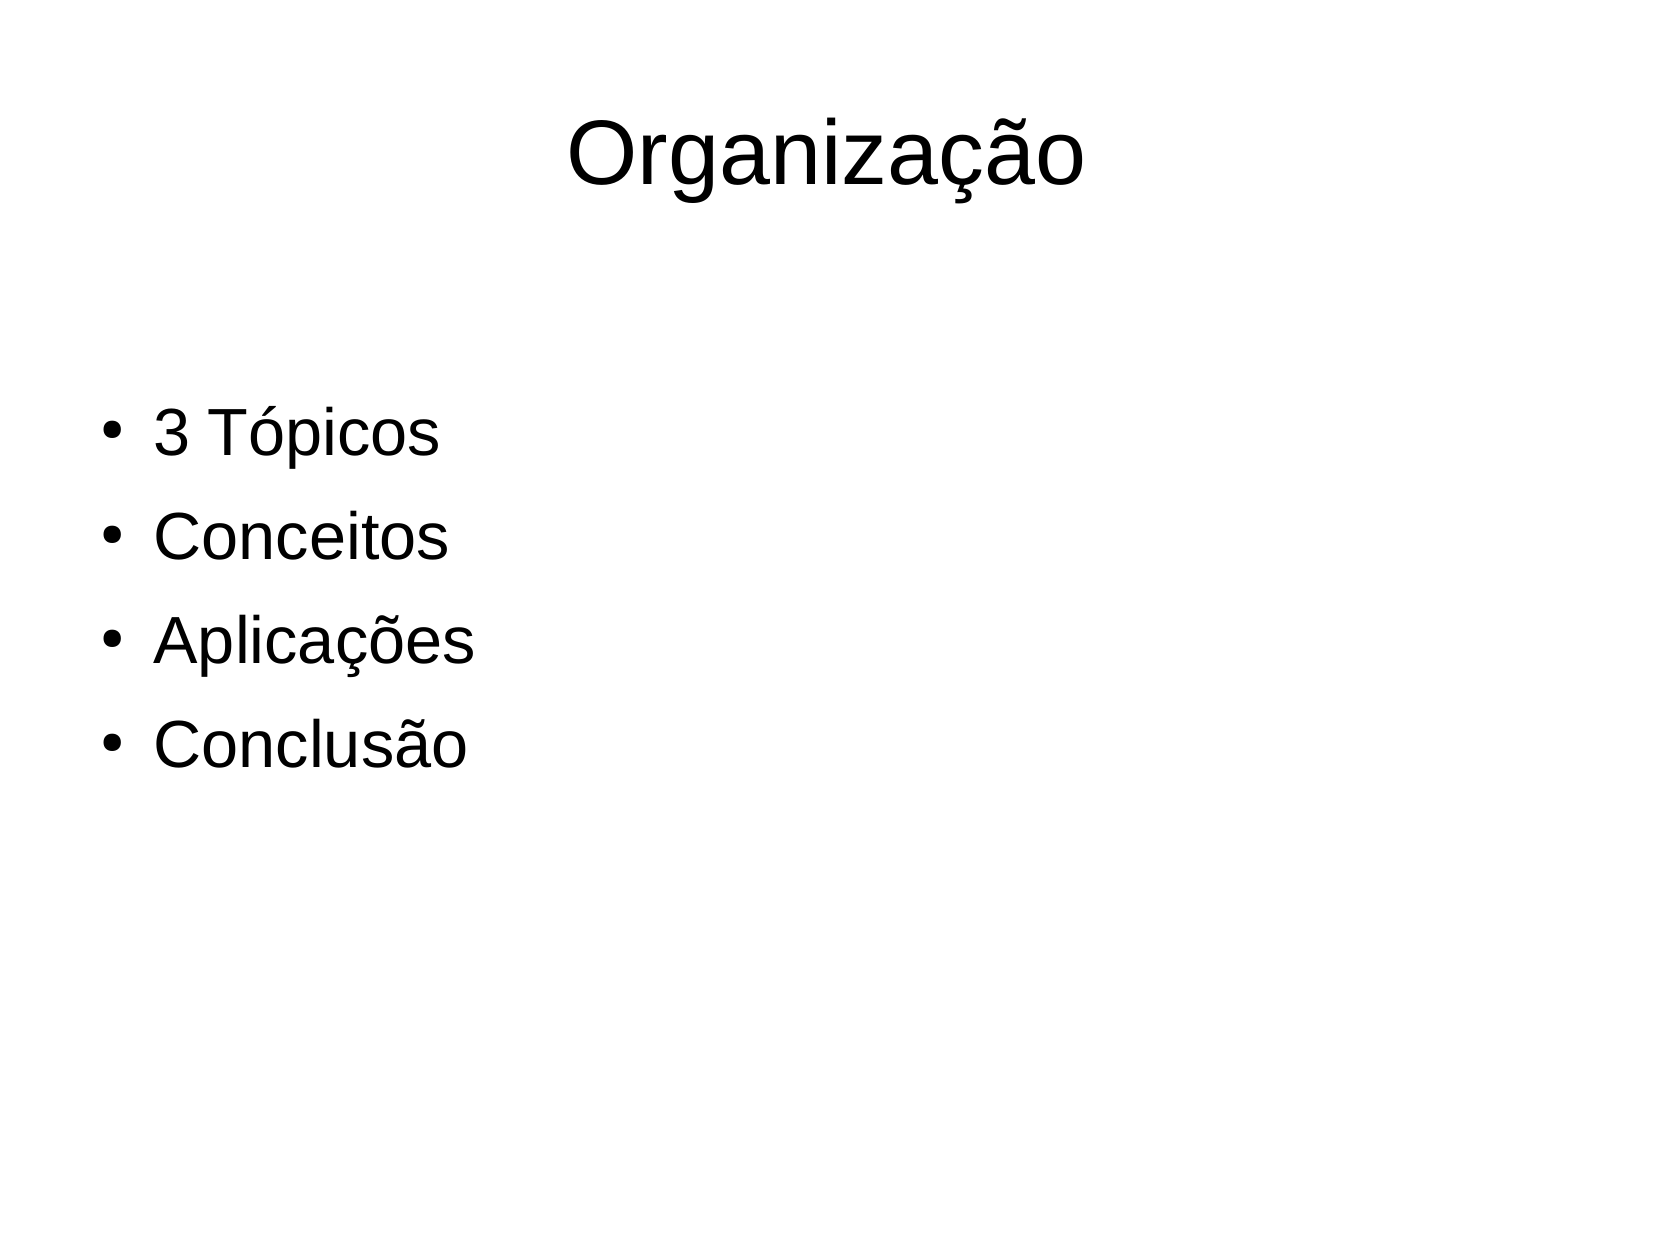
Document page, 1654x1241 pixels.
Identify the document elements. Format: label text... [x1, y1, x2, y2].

list 3 Tópicos Conceitos Aplicações Conclusão [82, 290, 1571, 1010]
title Organização [82, 49, 1571, 257]
